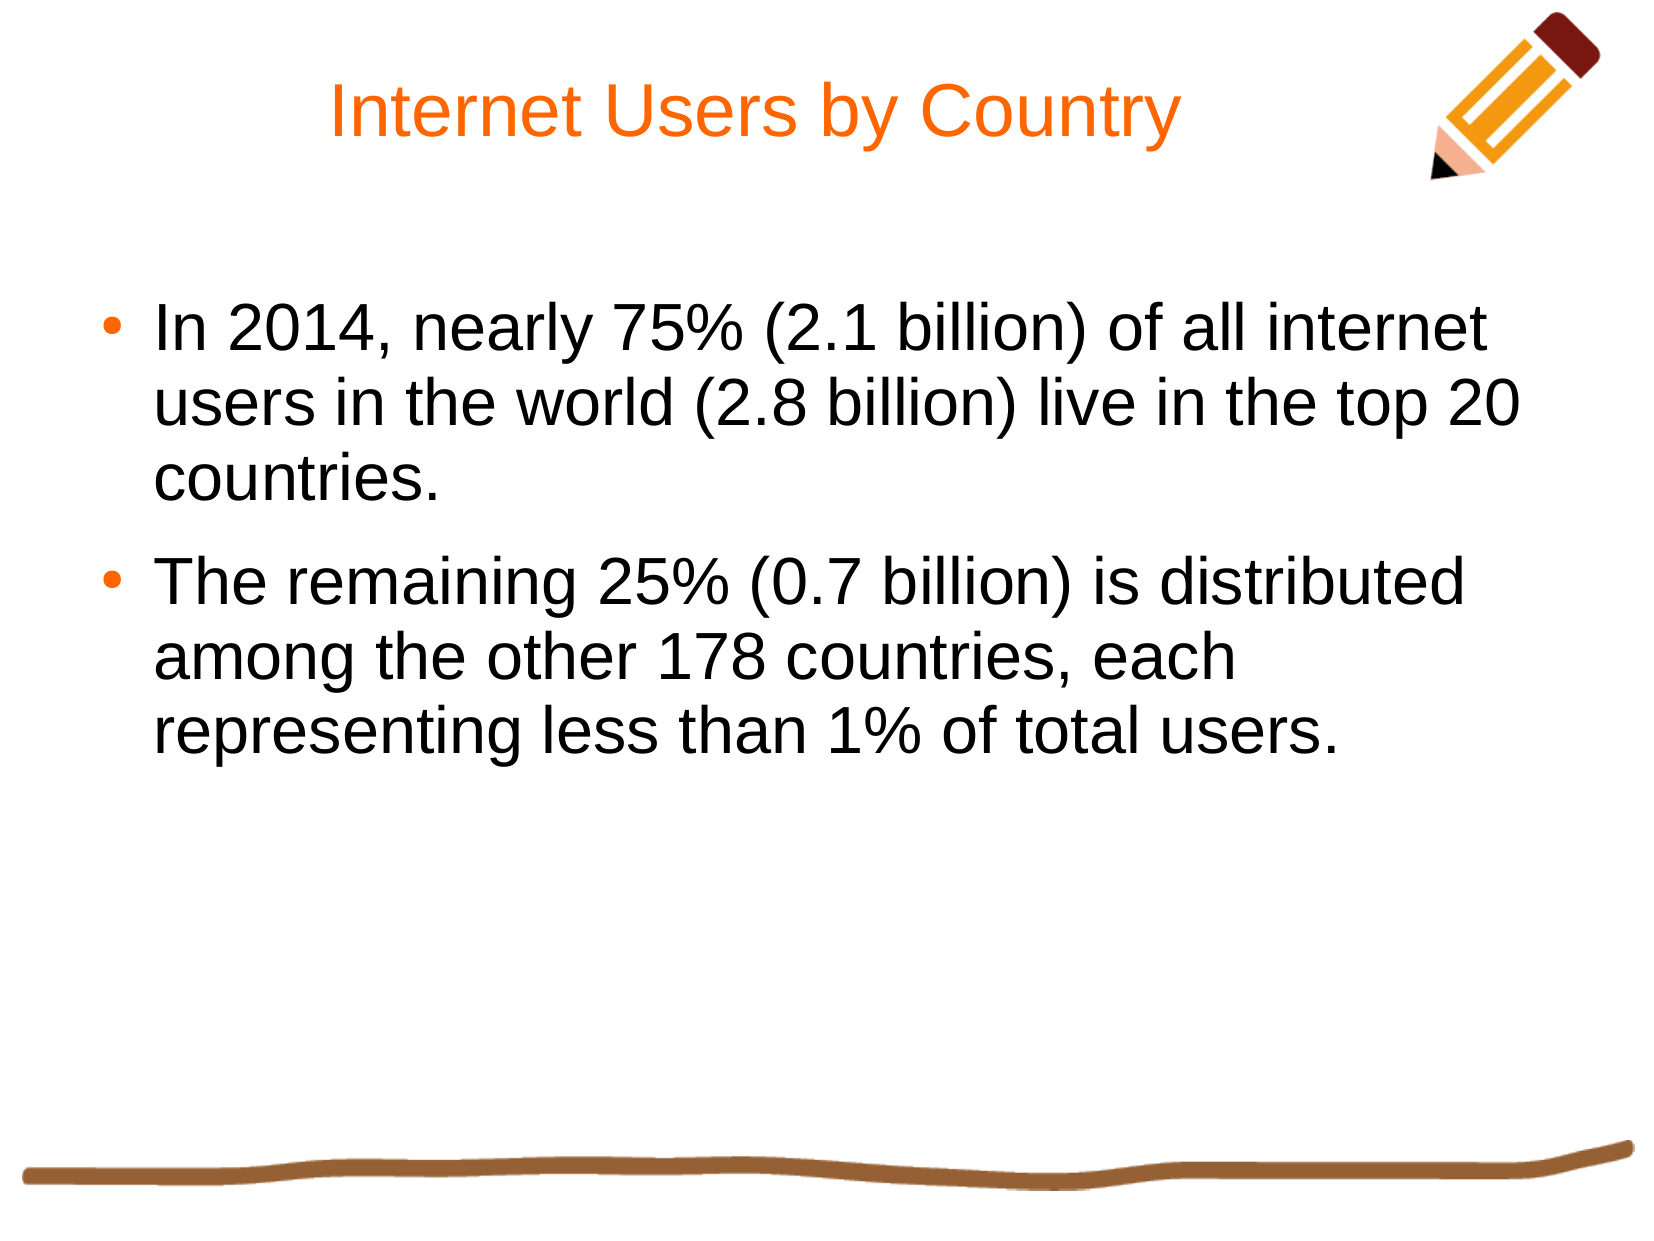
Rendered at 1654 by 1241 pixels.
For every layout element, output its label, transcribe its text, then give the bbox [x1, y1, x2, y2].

title Internet Users by Country [82, 49, 1430, 172]
picture [1430, 12, 1601, 181]
list In 2014, nearly 75% (2.1 billion) of all internet users in the world (2.8 billion) live in the top 20 countries. The remaining 25% (0.7 billion) is distributed among the other 178 countries, each representing less than 1% of total users. [82, 290, 1591, 1122]
picture [22, 1140, 1635, 1191]
